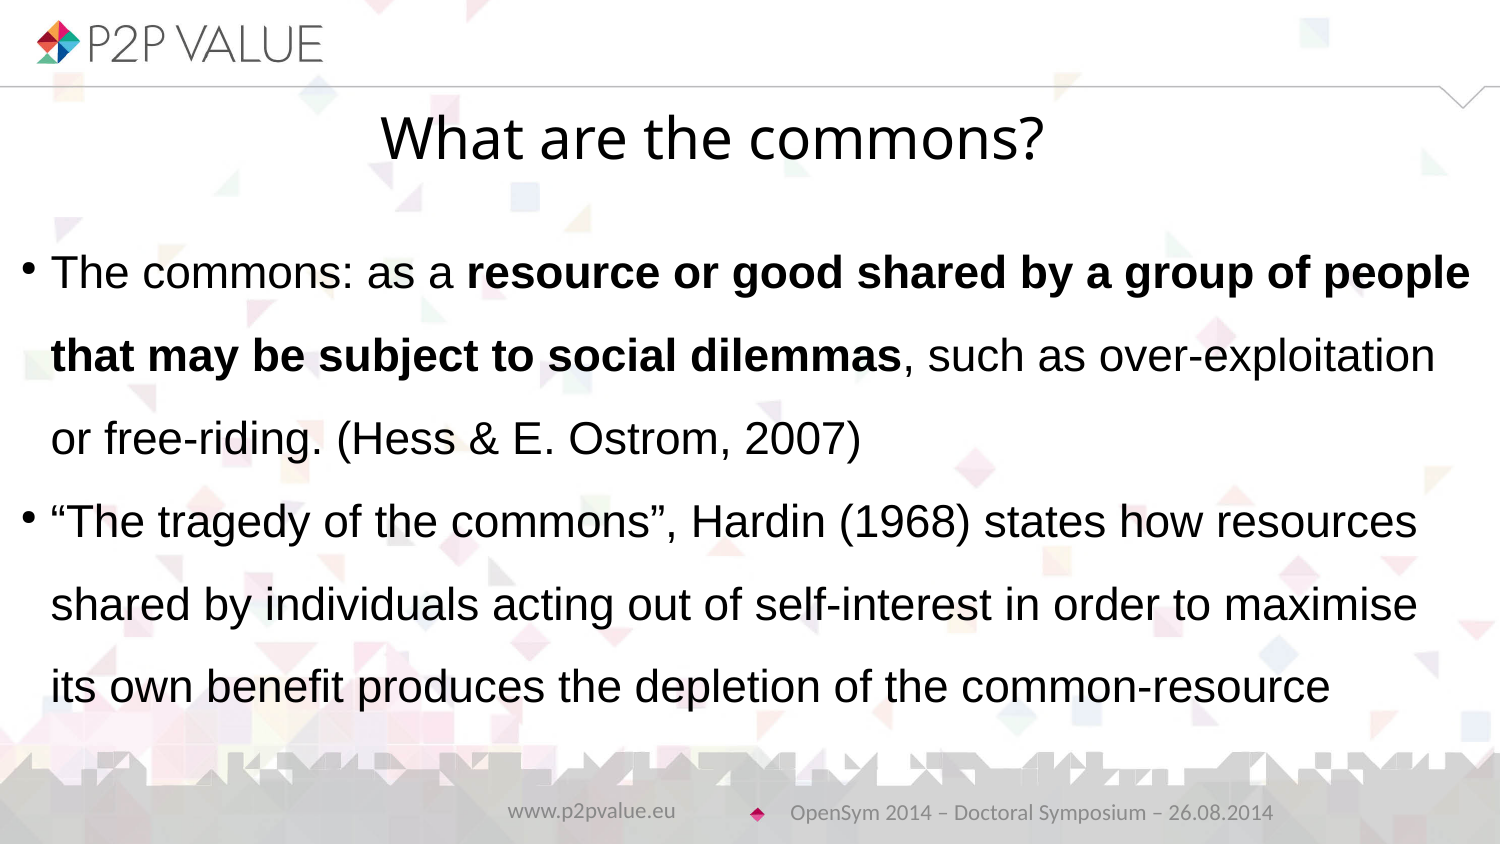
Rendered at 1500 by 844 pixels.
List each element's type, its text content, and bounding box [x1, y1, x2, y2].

subtitle The commons: as a resource or good shared by a group of people that may be subject to social dilemmas, such as over-exploitation or free-riding. (Hess & E. Ostrom, 2007) “The tragedy of the commons”, Hardin (1968) states how resources shared by individuals acting out of self-interest in order to maximise its own benefit produces the depletion of the common-resource [7, 207, 1488, 778]
title What are the commons? [60, 92, 1366, 181]
text_box OpenSym 2014 – Doctoral Symposium – 26.08.2014 [777, 788, 1470, 834]
text_box www.p2pvalue.eu [501, 789, 720, 829]
picture [0, 0, 1500, 844]
